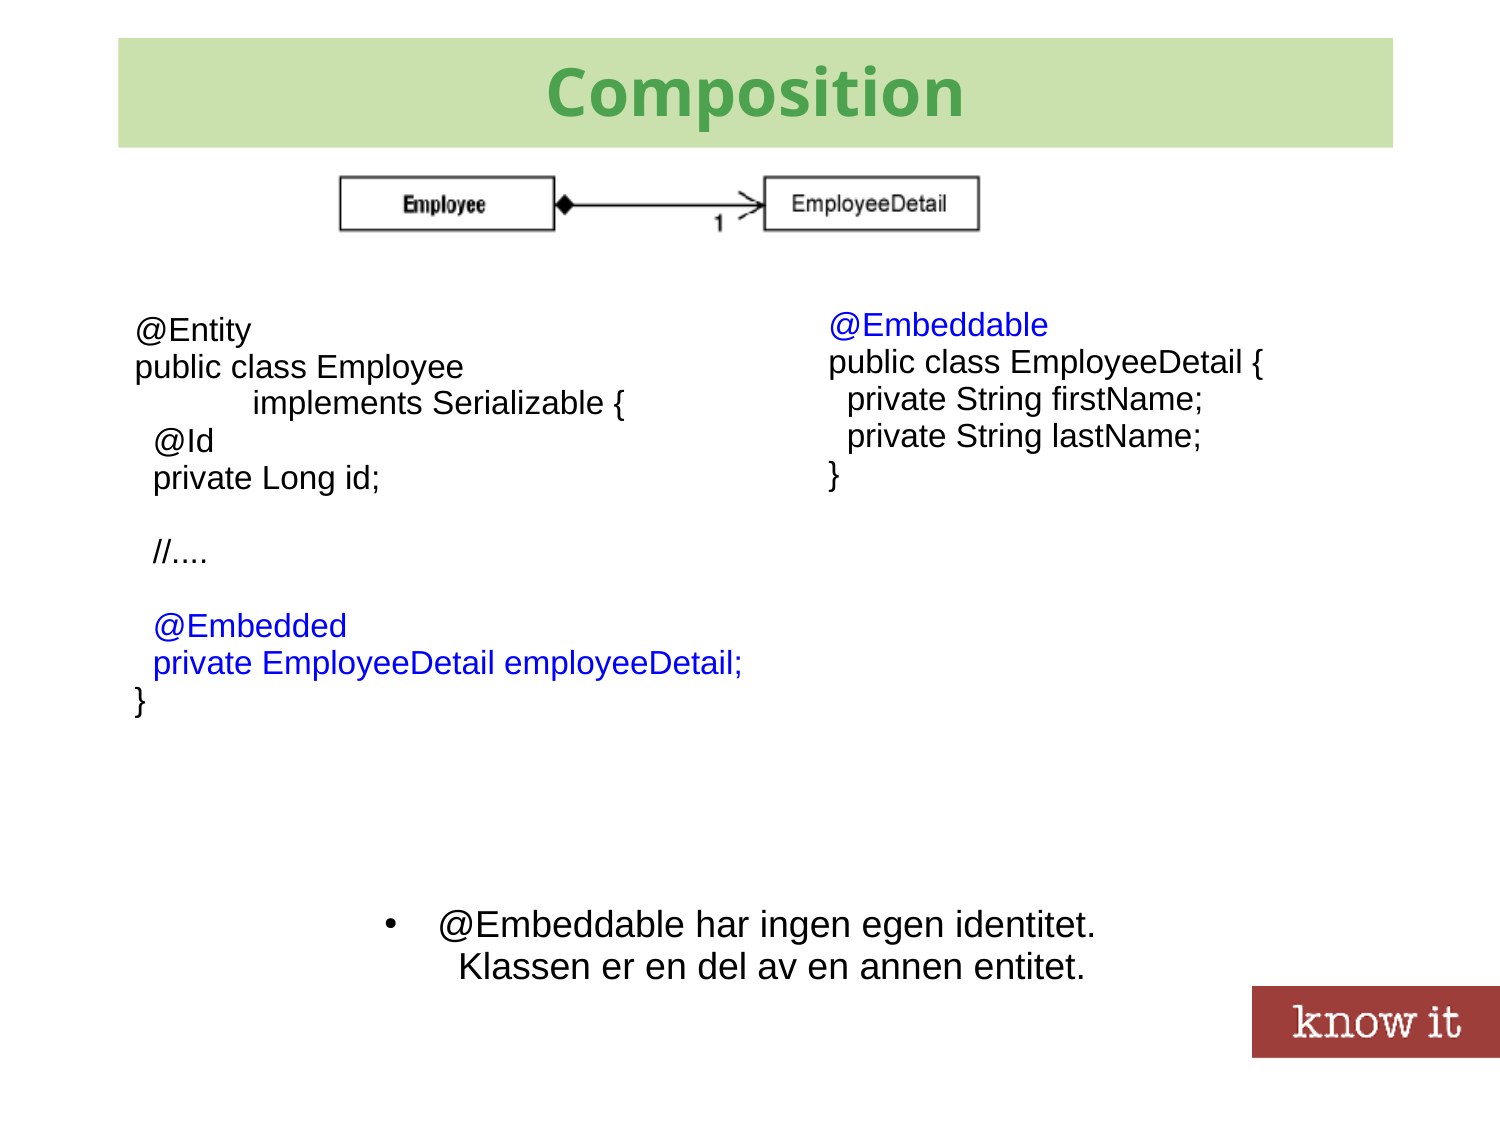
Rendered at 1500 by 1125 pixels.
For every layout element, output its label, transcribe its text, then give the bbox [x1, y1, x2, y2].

picture [1252, 986, 1500, 1058]
picture [329, 169, 993, 248]
text_box Composition [118, 38, 1394, 148]
list @Embeddable har ingen egen identitet. Klassen er en del av en annen entitet. [107, 903, 1367, 988]
text_box @Entity public class Employee implements Serializable { @Id private Long id; //.... @Embedded private EmployeeDetail employeeDetail; } [119, 303, 790, 729]
text_box @Embeddable public class EmployeeDetail { private String firstName; private String lastName; } [813, 299, 1500, 521]
